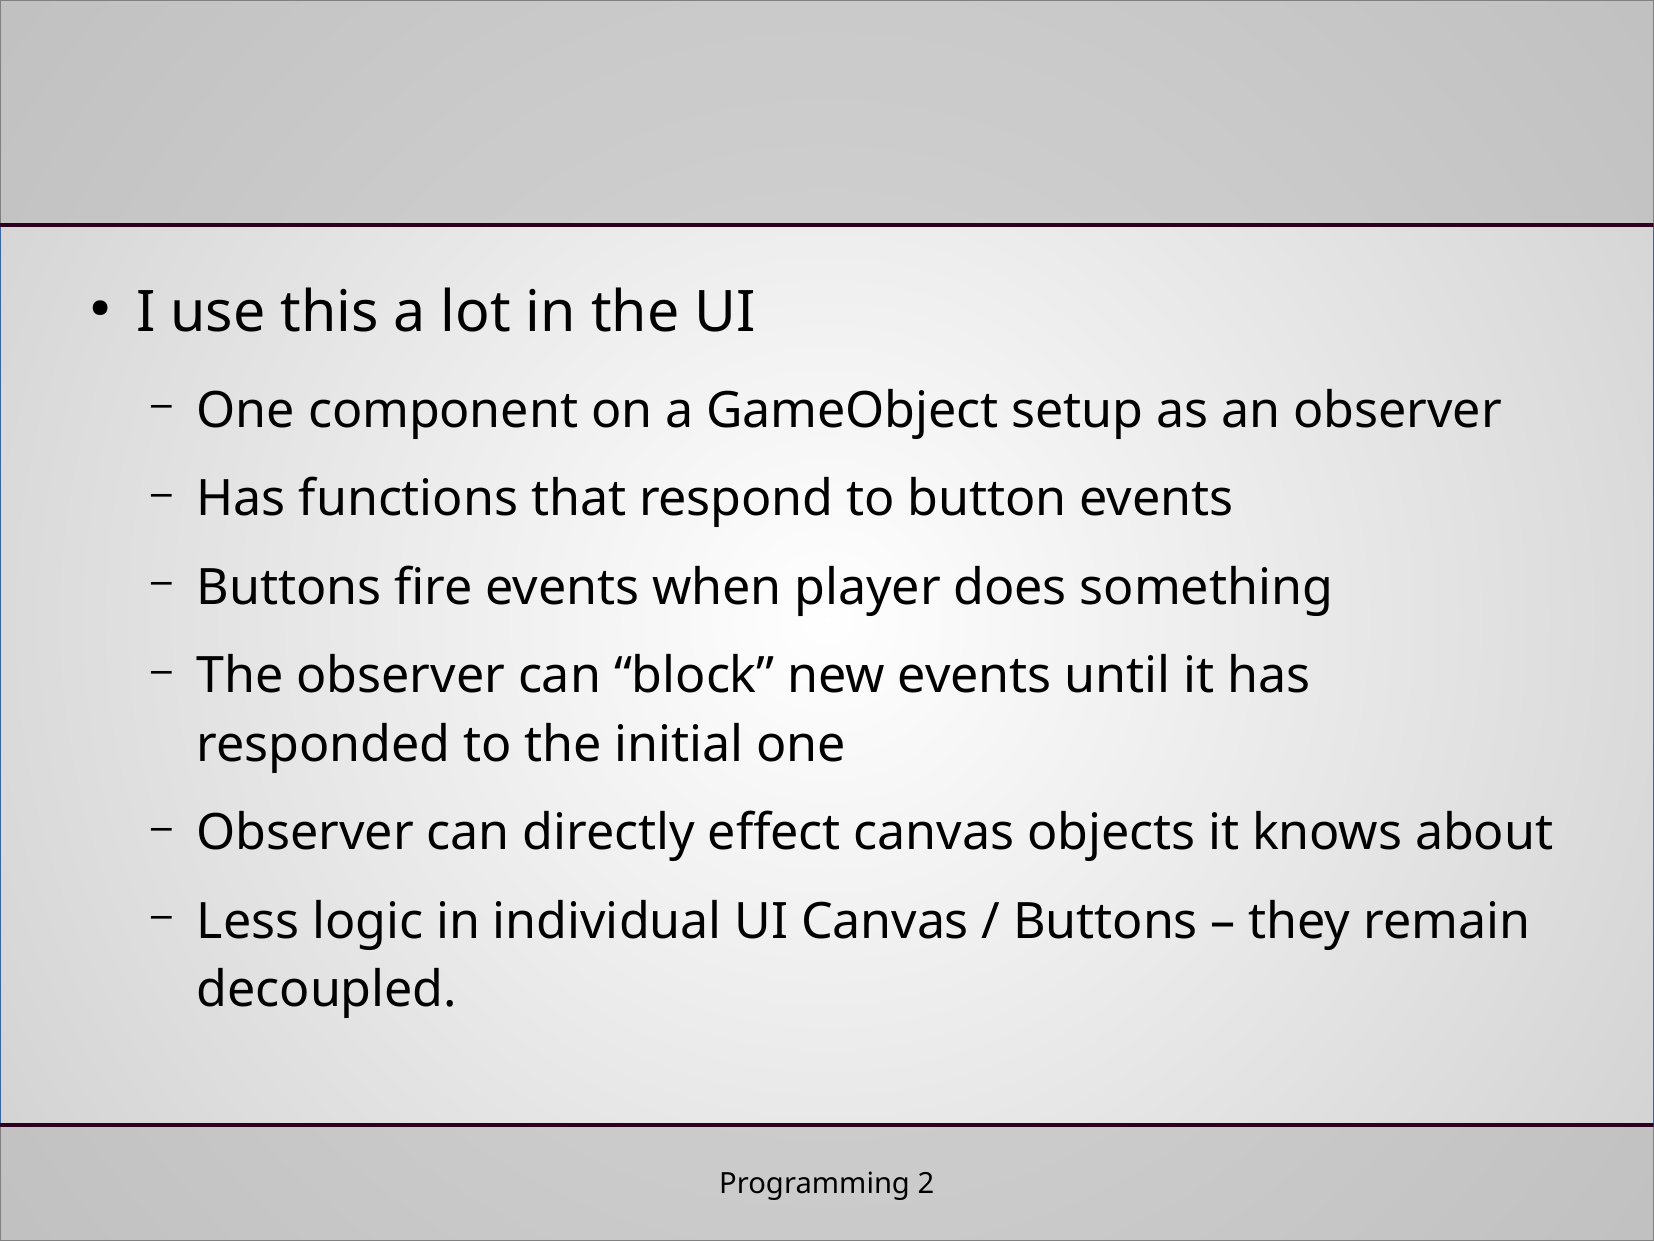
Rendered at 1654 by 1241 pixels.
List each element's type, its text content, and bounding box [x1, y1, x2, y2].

list I use this a lot in the UI One component on a GameObject setup as an observer Has functions that respond to button events Buttons fire events when player does something The observer can “block” new events until it has responded to the initial one Observer can directly effect canvas objects it knows about Less logic in individual UI Canvas / Buttons – they remain decoupled. [75, 270, 1571, 1075]
